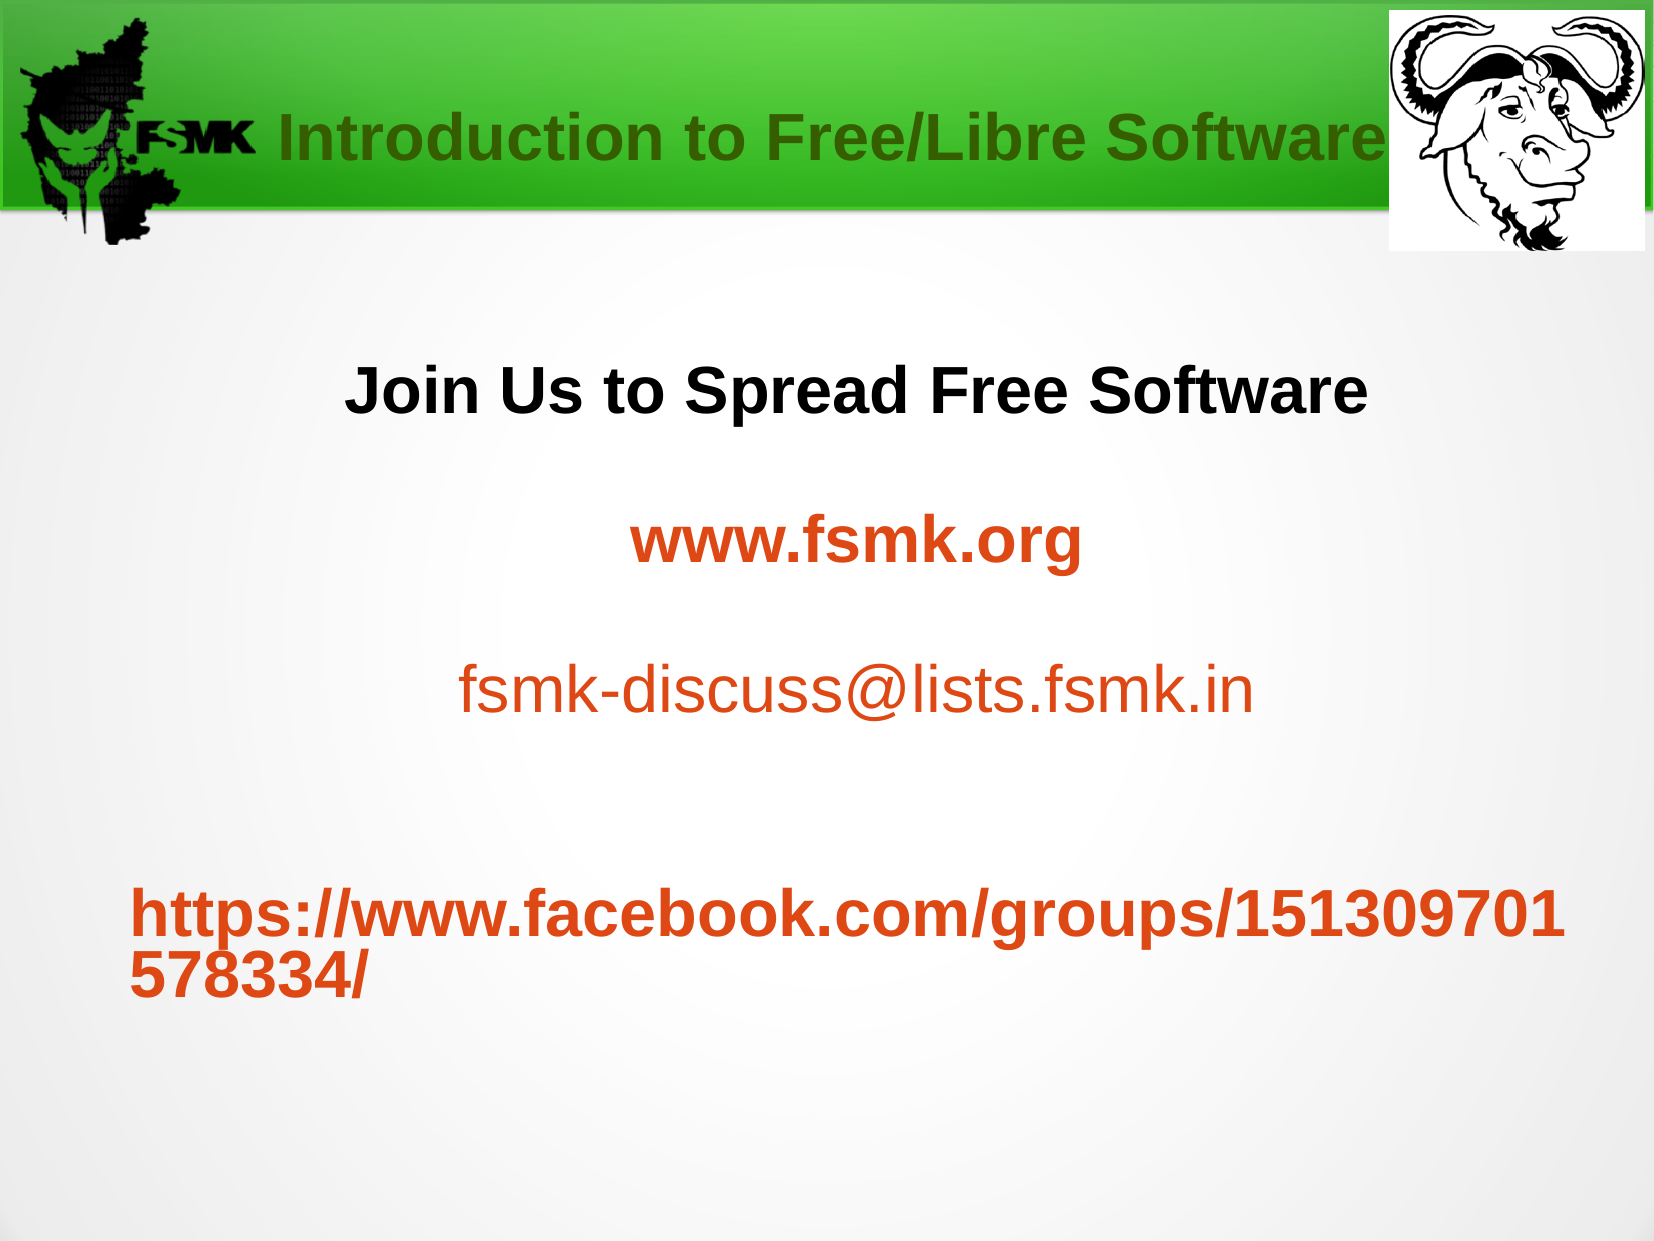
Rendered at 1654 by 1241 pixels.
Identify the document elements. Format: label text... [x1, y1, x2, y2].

picture [3, 2, 274, 259]
title Introduction to Free/Libre Software [274, 42, 1389, 233]
text_box Join Us to Spread Free Software www.fsmk.org fsmk-discuss@lists.fsmk.in https://www.facebook.com/groups/151309701578334/ [129, 352, 1586, 1101]
picture [1389, 10, 1645, 251]
